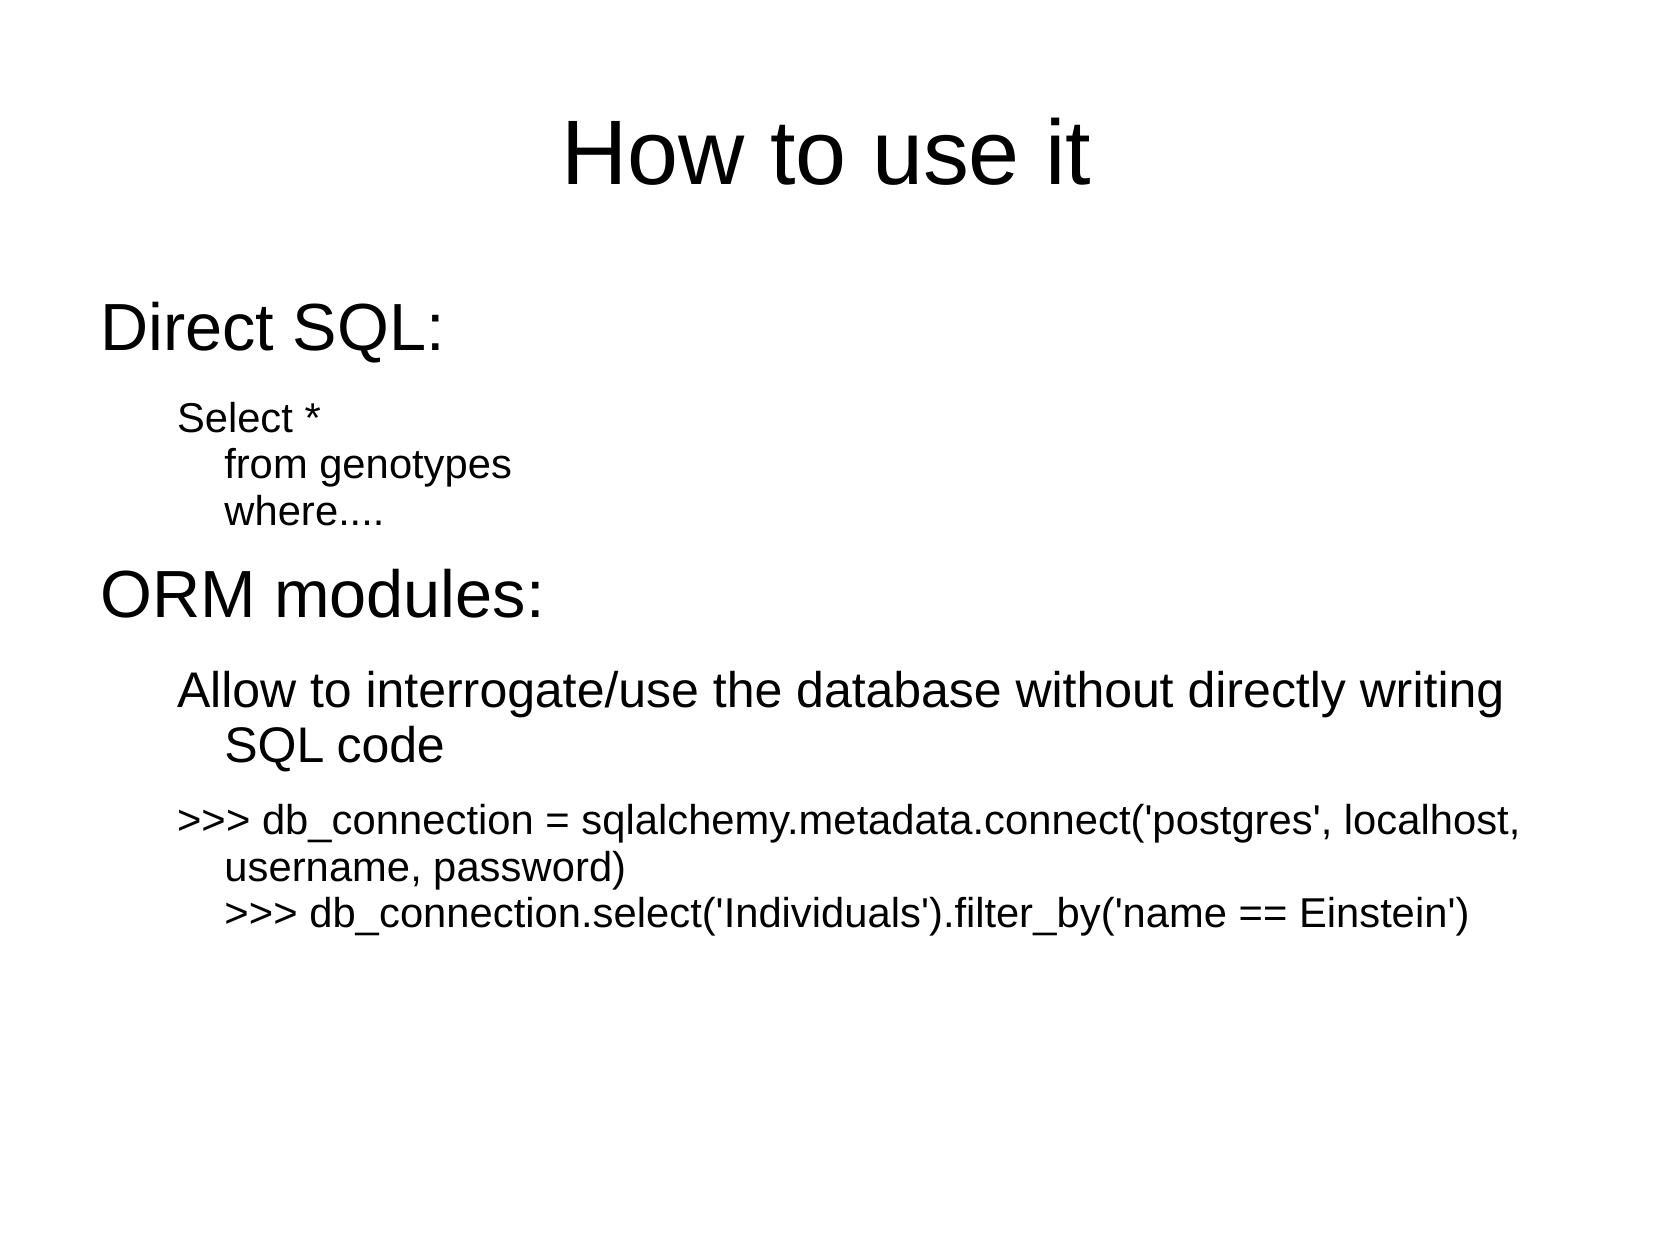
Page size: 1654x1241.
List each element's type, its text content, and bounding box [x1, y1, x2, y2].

title How to use it [82, 49, 1571, 257]
list Direct SQL: Select * from genotypes where.... ORM modules: Allow to interrogate/use the database without directly writing SQL code >>> db_connection = sqlalchemy.metadata.connect('postgres', localhost, username, password) >>> db_connection.select('Individuals').filter_by('name == Einstein') [82, 290, 1571, 1109]
